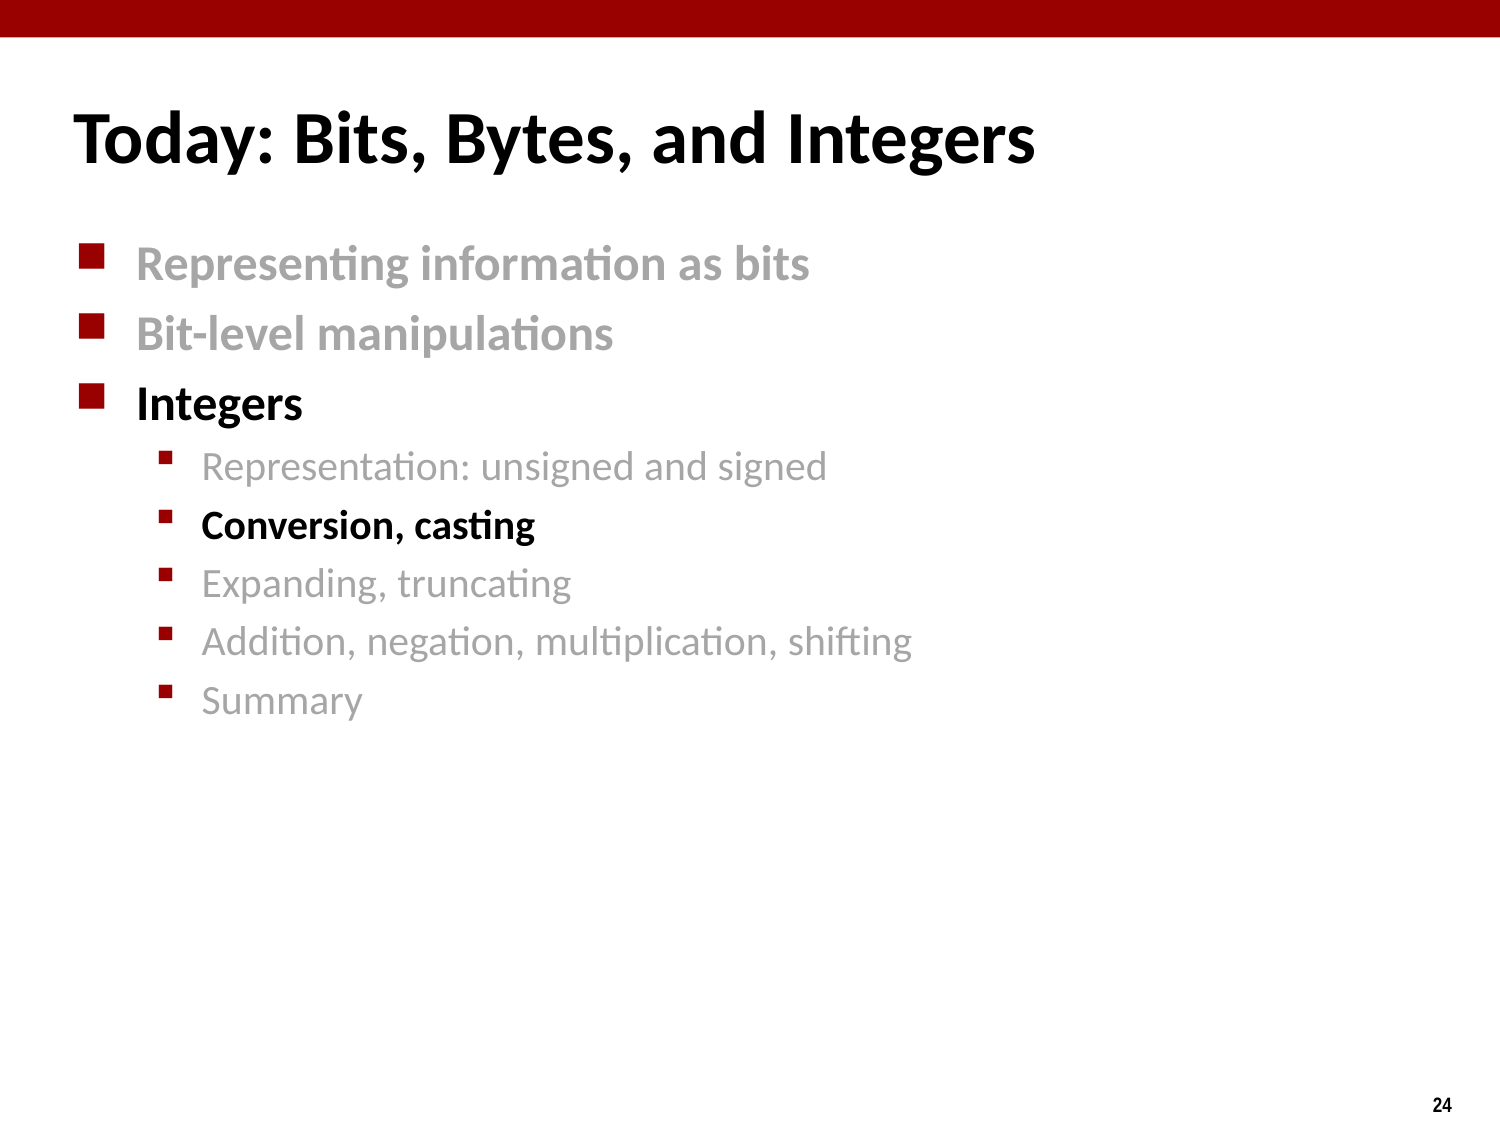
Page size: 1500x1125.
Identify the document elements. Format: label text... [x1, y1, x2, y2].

text_box Representing information as bits Bit-level manipulations Integers Representation: unsigned and signed Conversion, casting Expanding, truncating Addition, negation, multiplication, shifting Summary [65, 223, 1361, 1039]
text_box Today: Bits, Bytes, and Integers [58, 71, 1304, 197]
